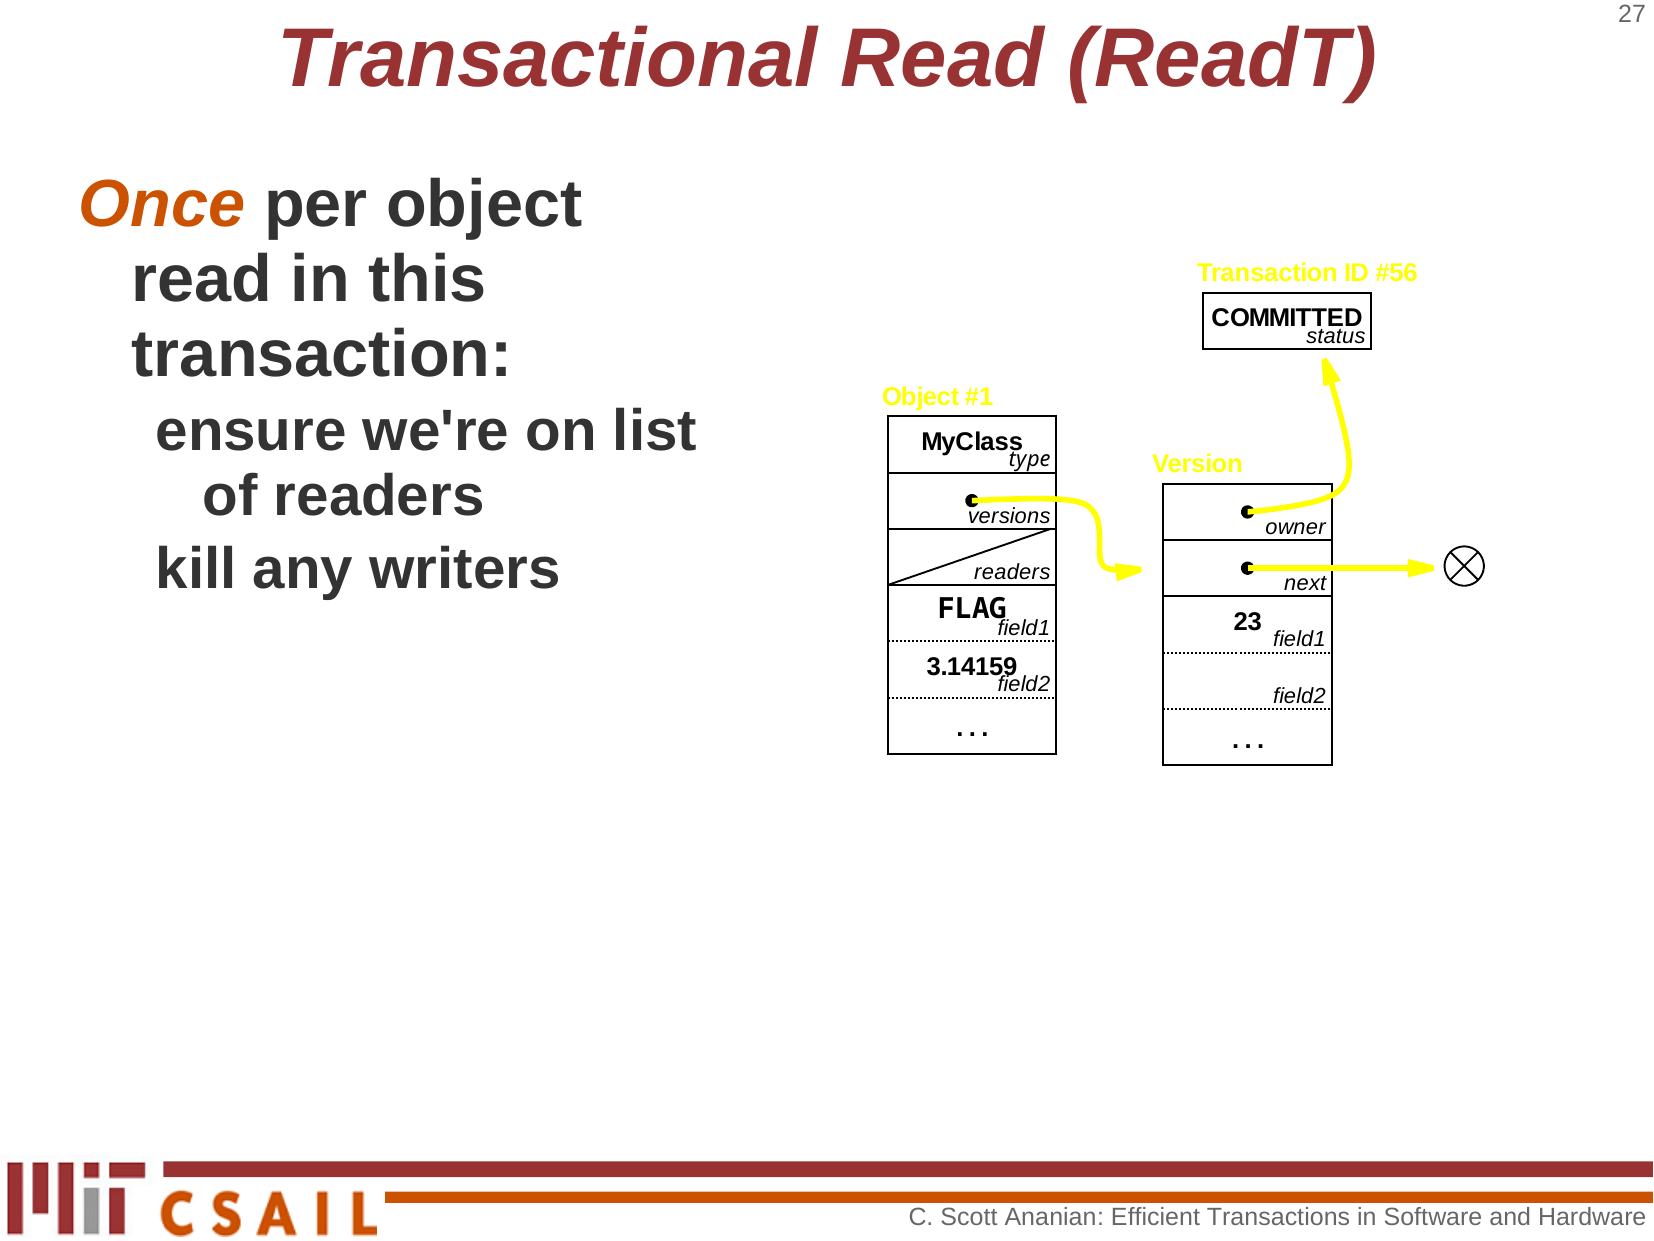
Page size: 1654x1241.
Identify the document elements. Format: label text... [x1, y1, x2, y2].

list Once per object read in this transaction: ensure we're on list of readers kill any writers [61, 166, 726, 1147]
picture [819, 202, 1564, 834]
title Transactional Read (ReadT) [121, 0, 1534, 115]
picture [0, 1155, 377, 1237]
